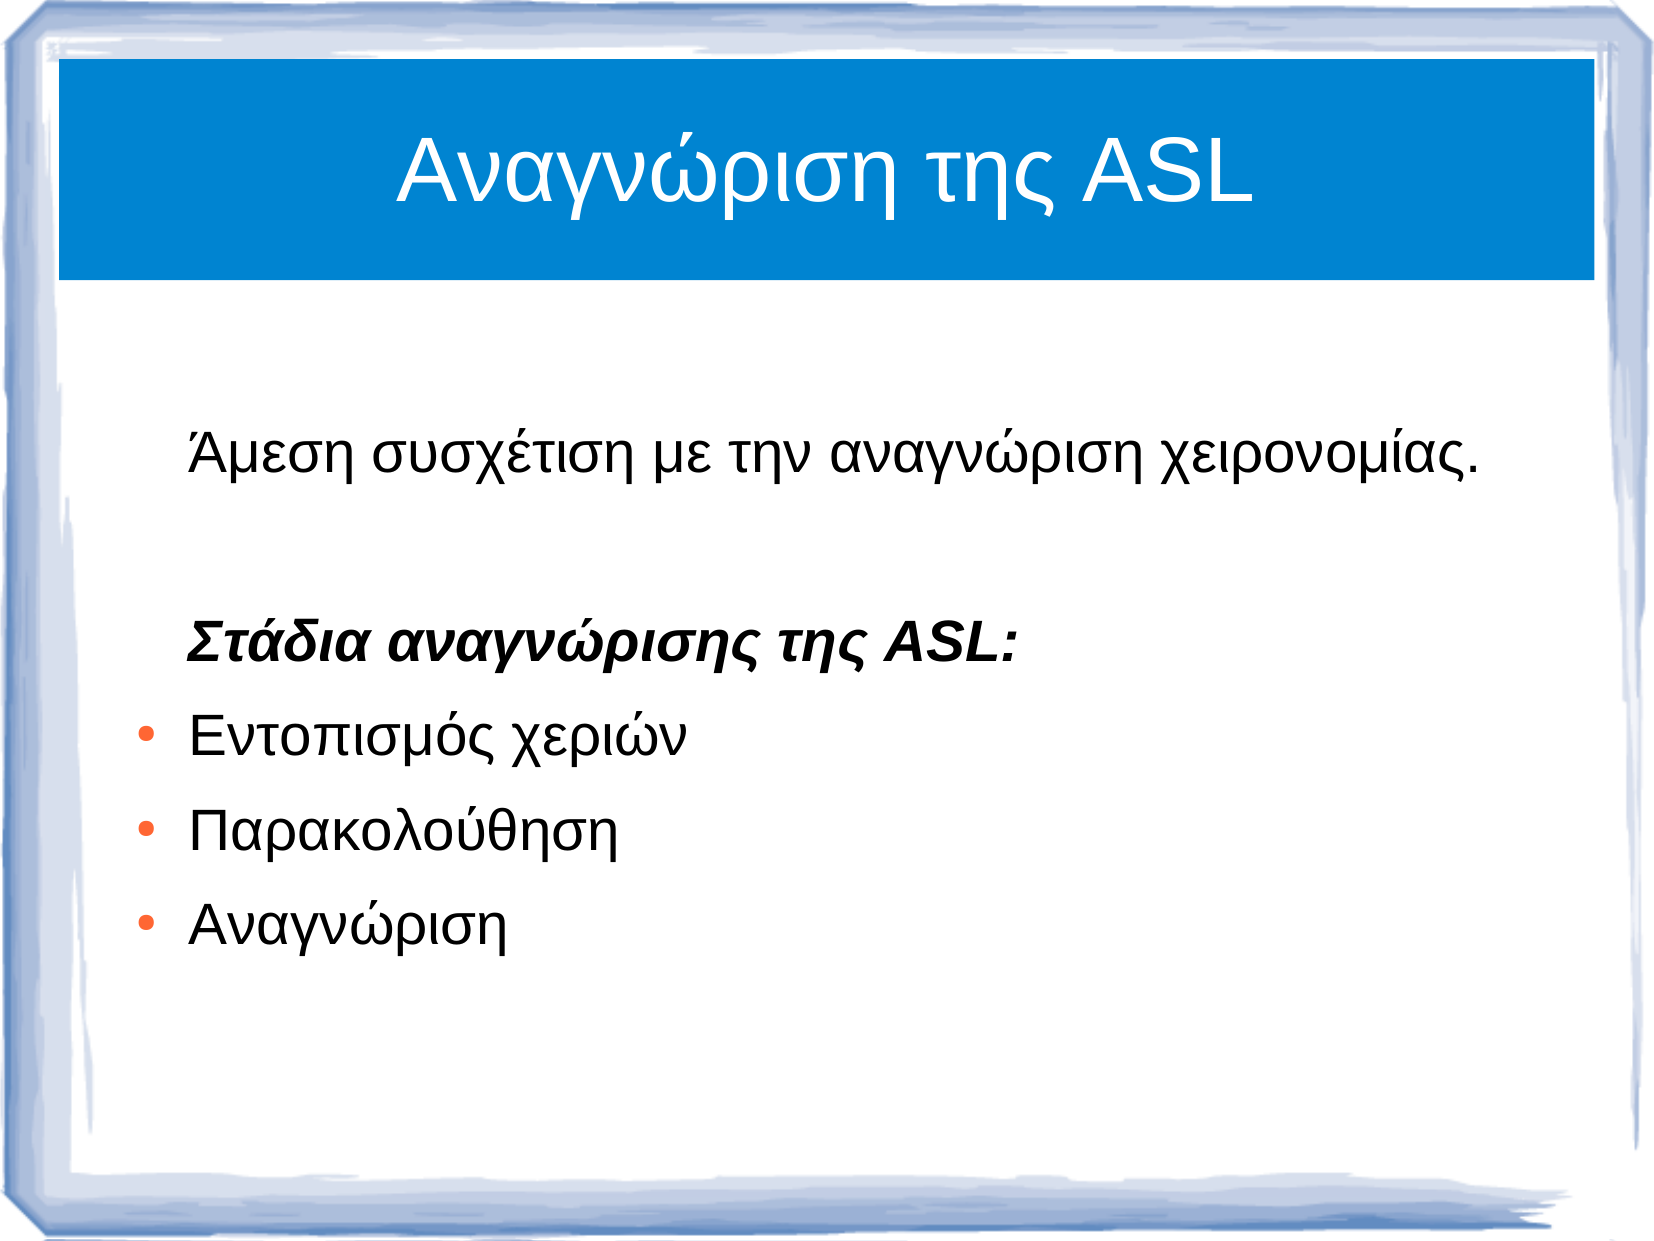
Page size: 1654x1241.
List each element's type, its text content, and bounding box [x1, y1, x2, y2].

picture [0, 0, 1654, 1241]
title Aναγνώριση της ASL [59, 59, 1595, 281]
list Άμεση συσχέτιση με την αναγνώριση χειρονομίας. Στάδια αναγνώρισης της ASL: Εντοπισμός χεριών Παρακολούθηση Αναγνώριση [118, 324, 1571, 1004]
